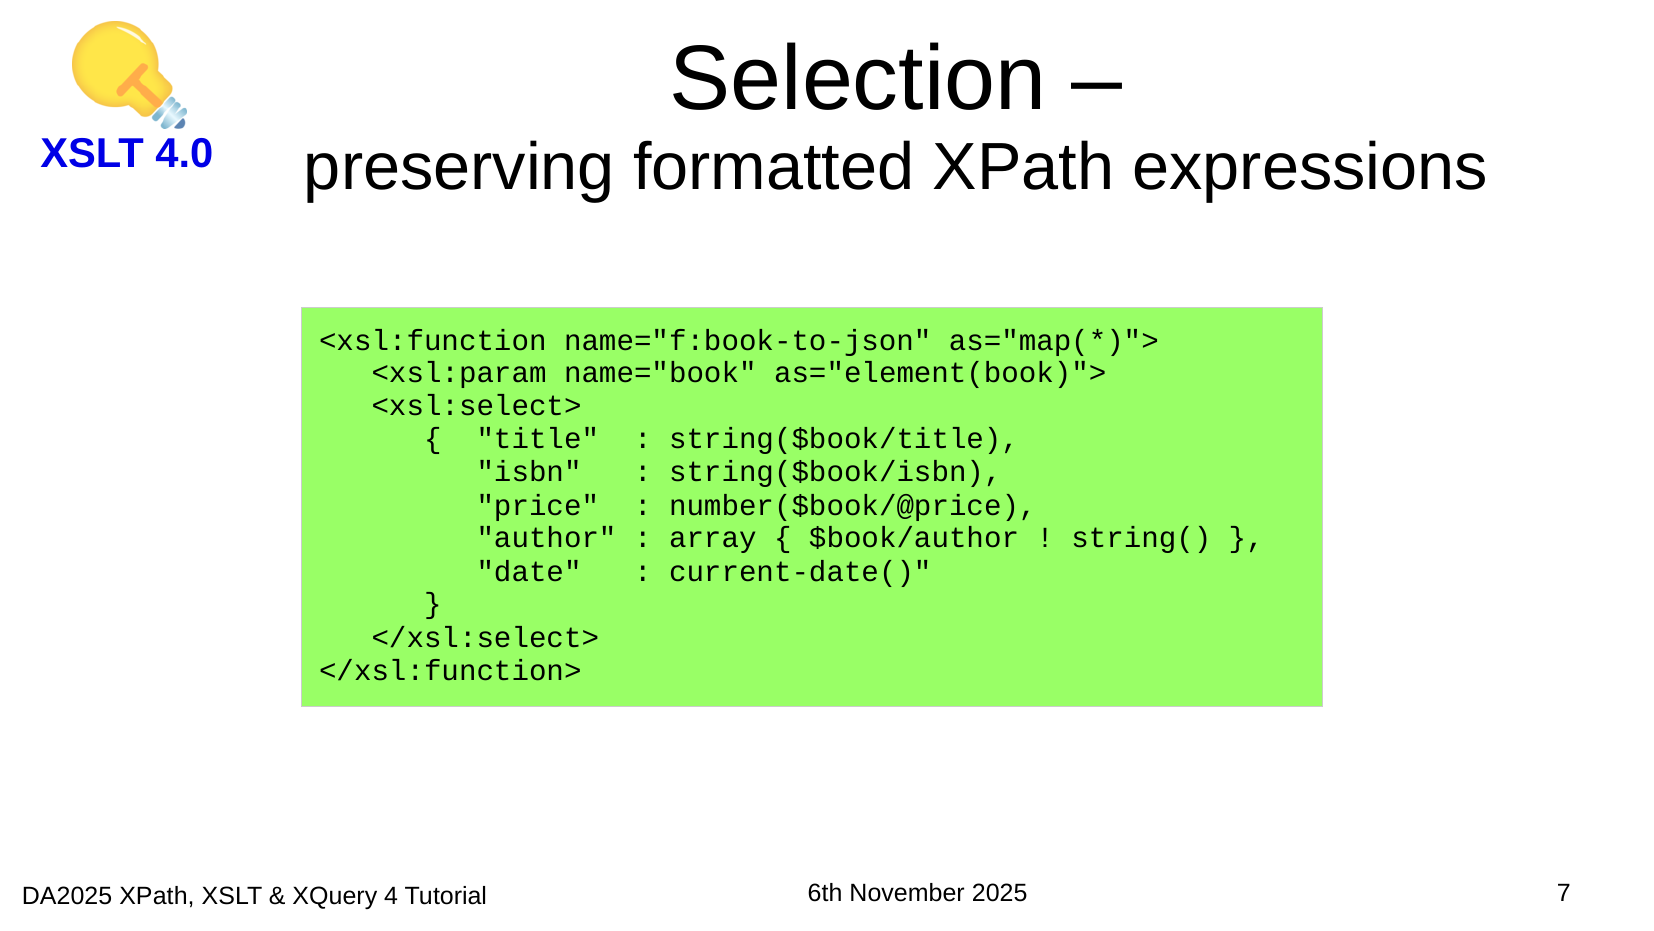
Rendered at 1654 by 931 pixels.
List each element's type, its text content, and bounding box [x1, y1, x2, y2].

text_box <xsl:function name="f:book-to-json" as="map(*)"> <xsl:param name="book" as="element(book)"> <xsl:select> { "title" : string($book/title), "isbn" : string($book/isbn), "price" : number($book/@price), "author" : array { $book/author ! string() }, "date" : current-date()" } </xsl:select> </xsl:function> [301, 307, 1323, 707]
picture [72, 21, 187, 129]
title Selection – preserving formatted XPath expressions [222, 26, 1571, 204]
